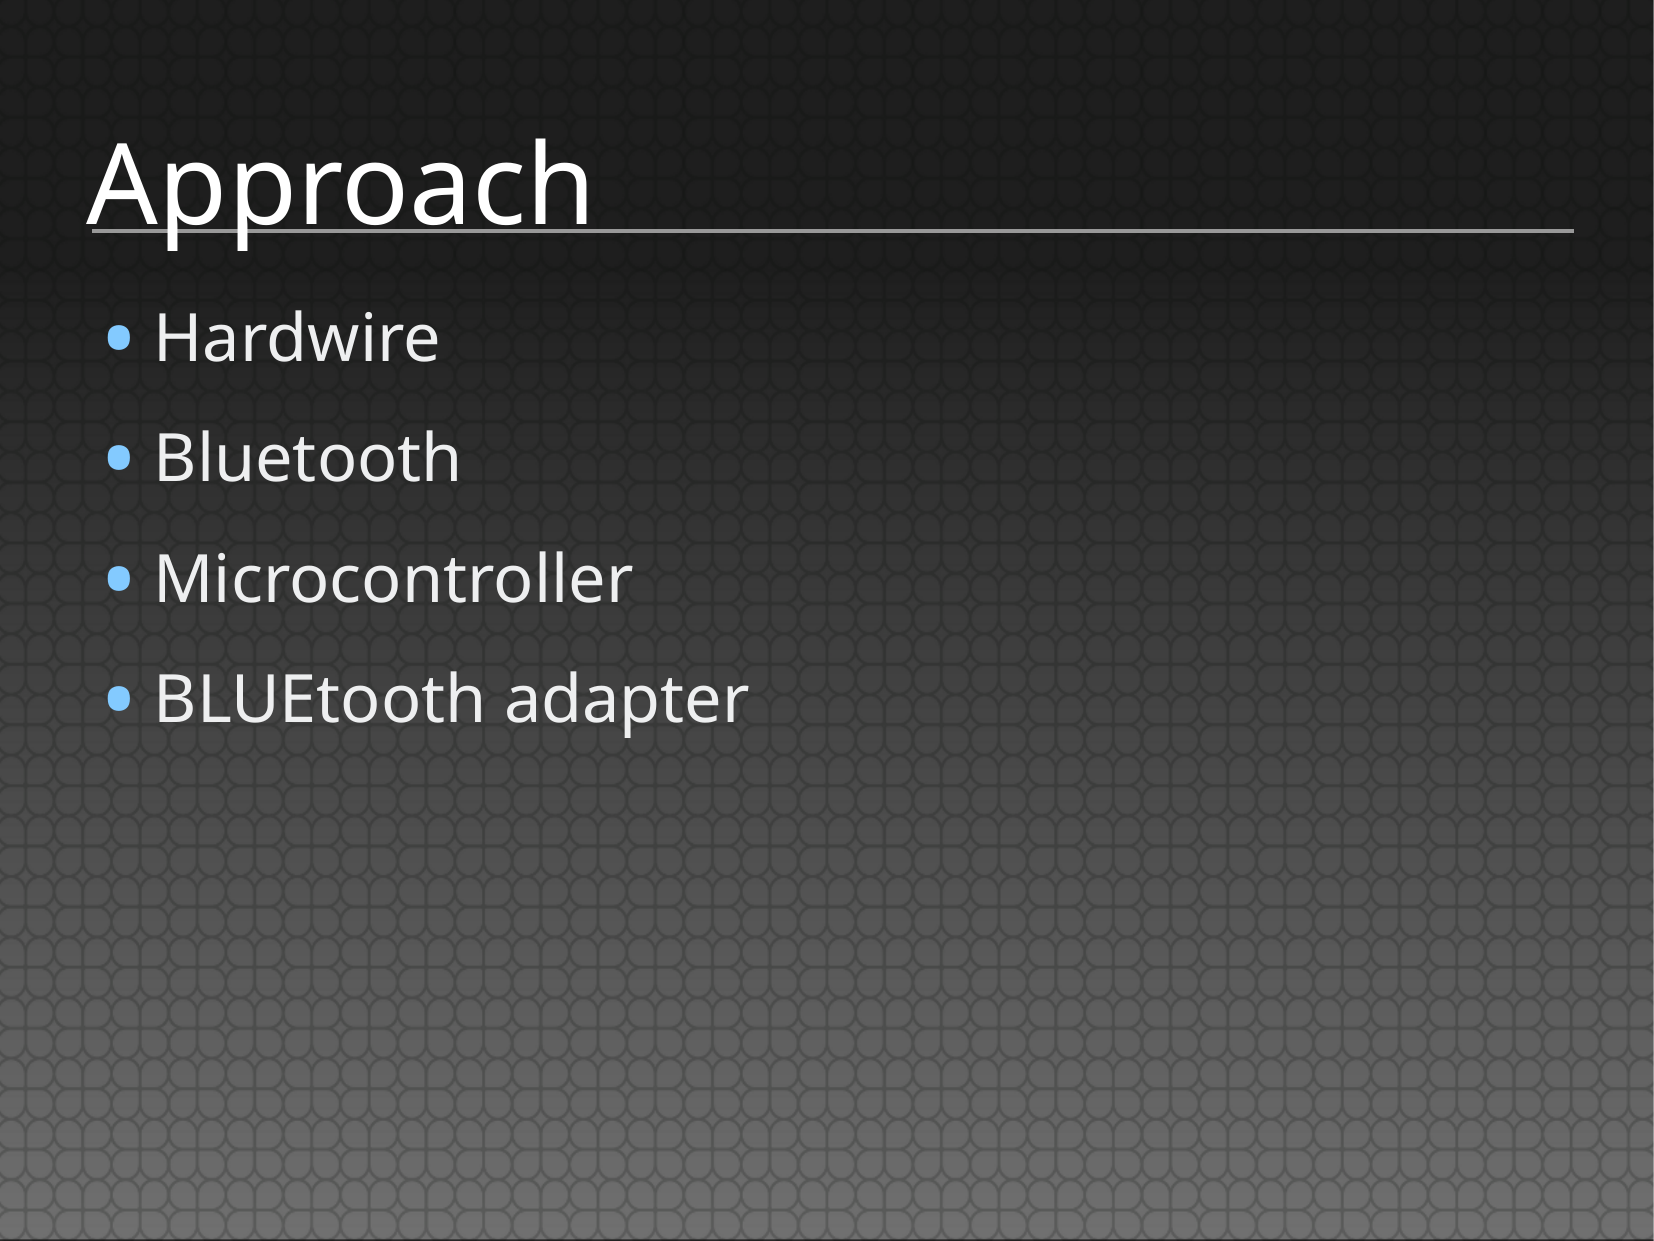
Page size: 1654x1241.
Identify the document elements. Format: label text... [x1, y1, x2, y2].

picture [0, 0, 1654, 1241]
list Hardwire Bluetooth Microcontroller BLUEtooth adapter [82, 290, 1571, 1109]
title Approach [86, 112, 1576, 249]
